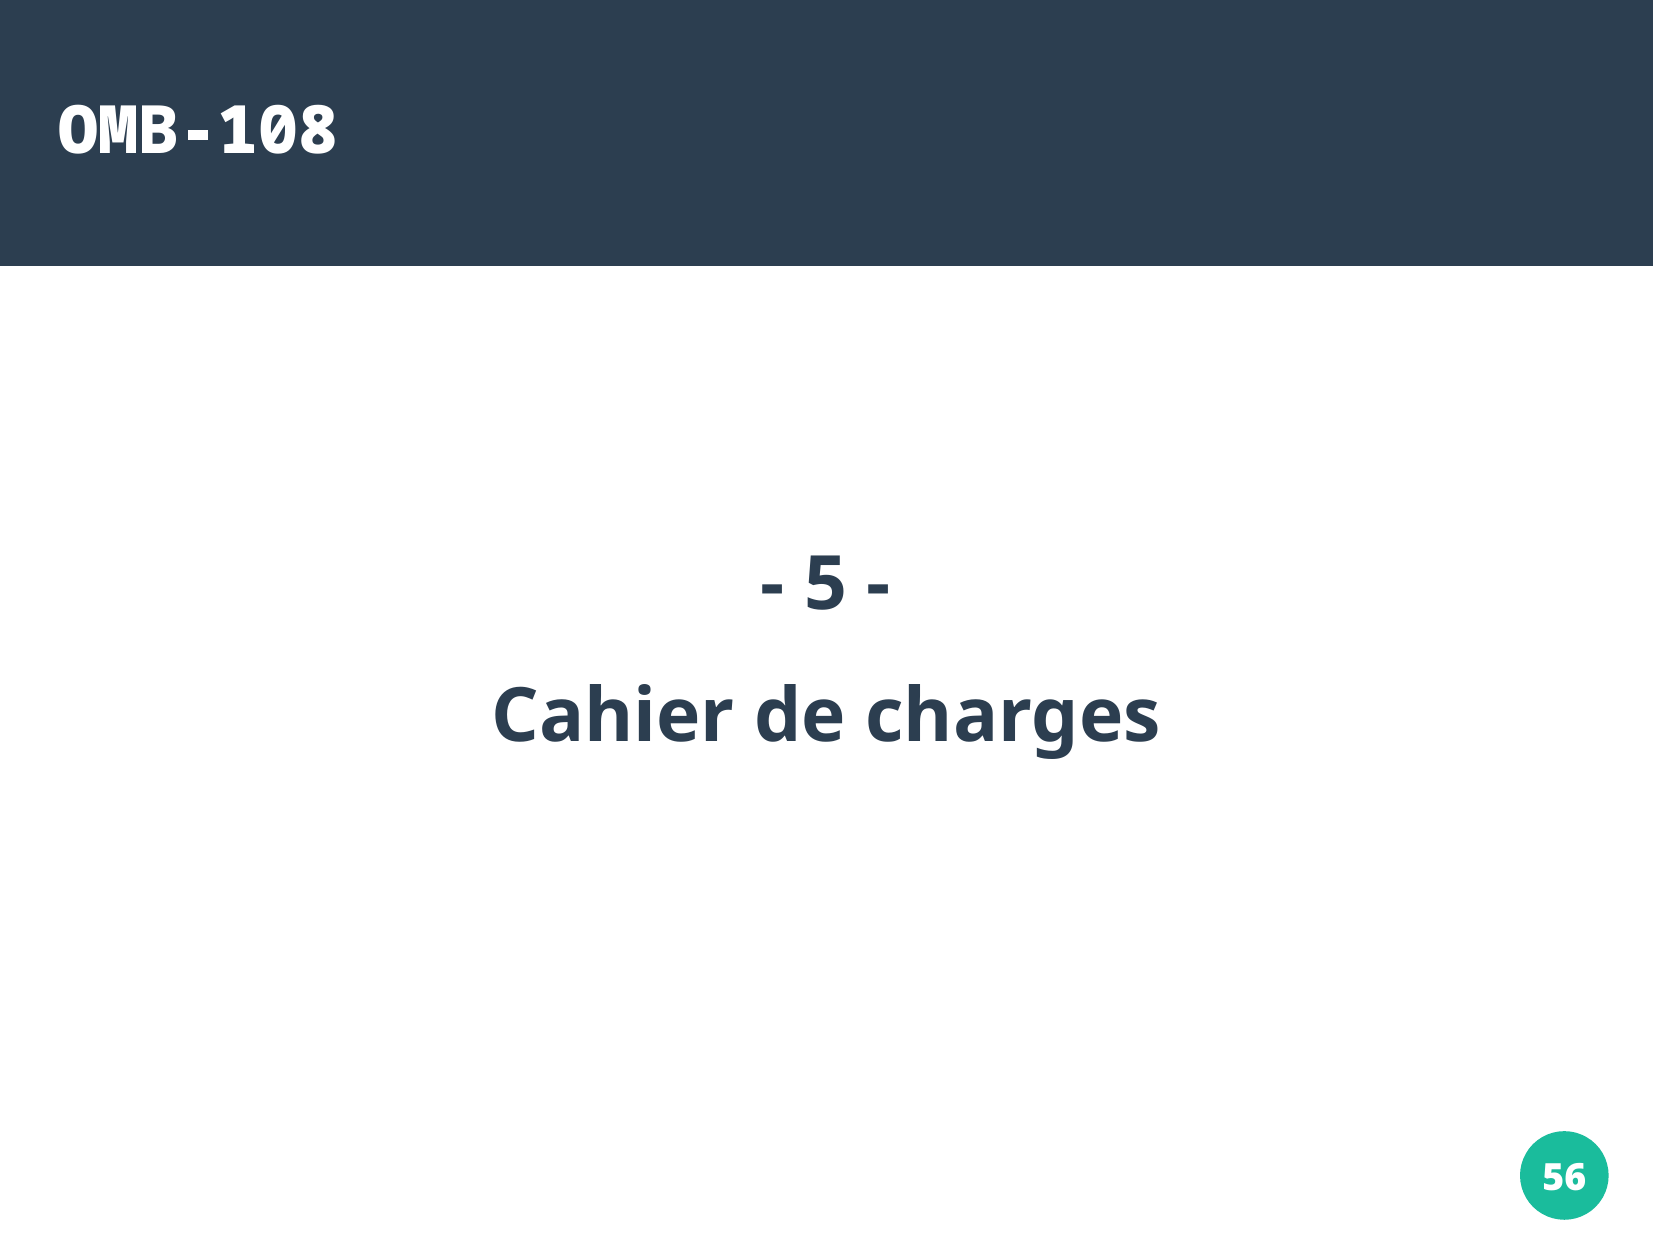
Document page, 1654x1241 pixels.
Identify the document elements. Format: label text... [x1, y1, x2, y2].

title OMB-108 [58, 49, 1594, 207]
list - 5 - Cahier de charges [0, 265, 1653, 1181]
